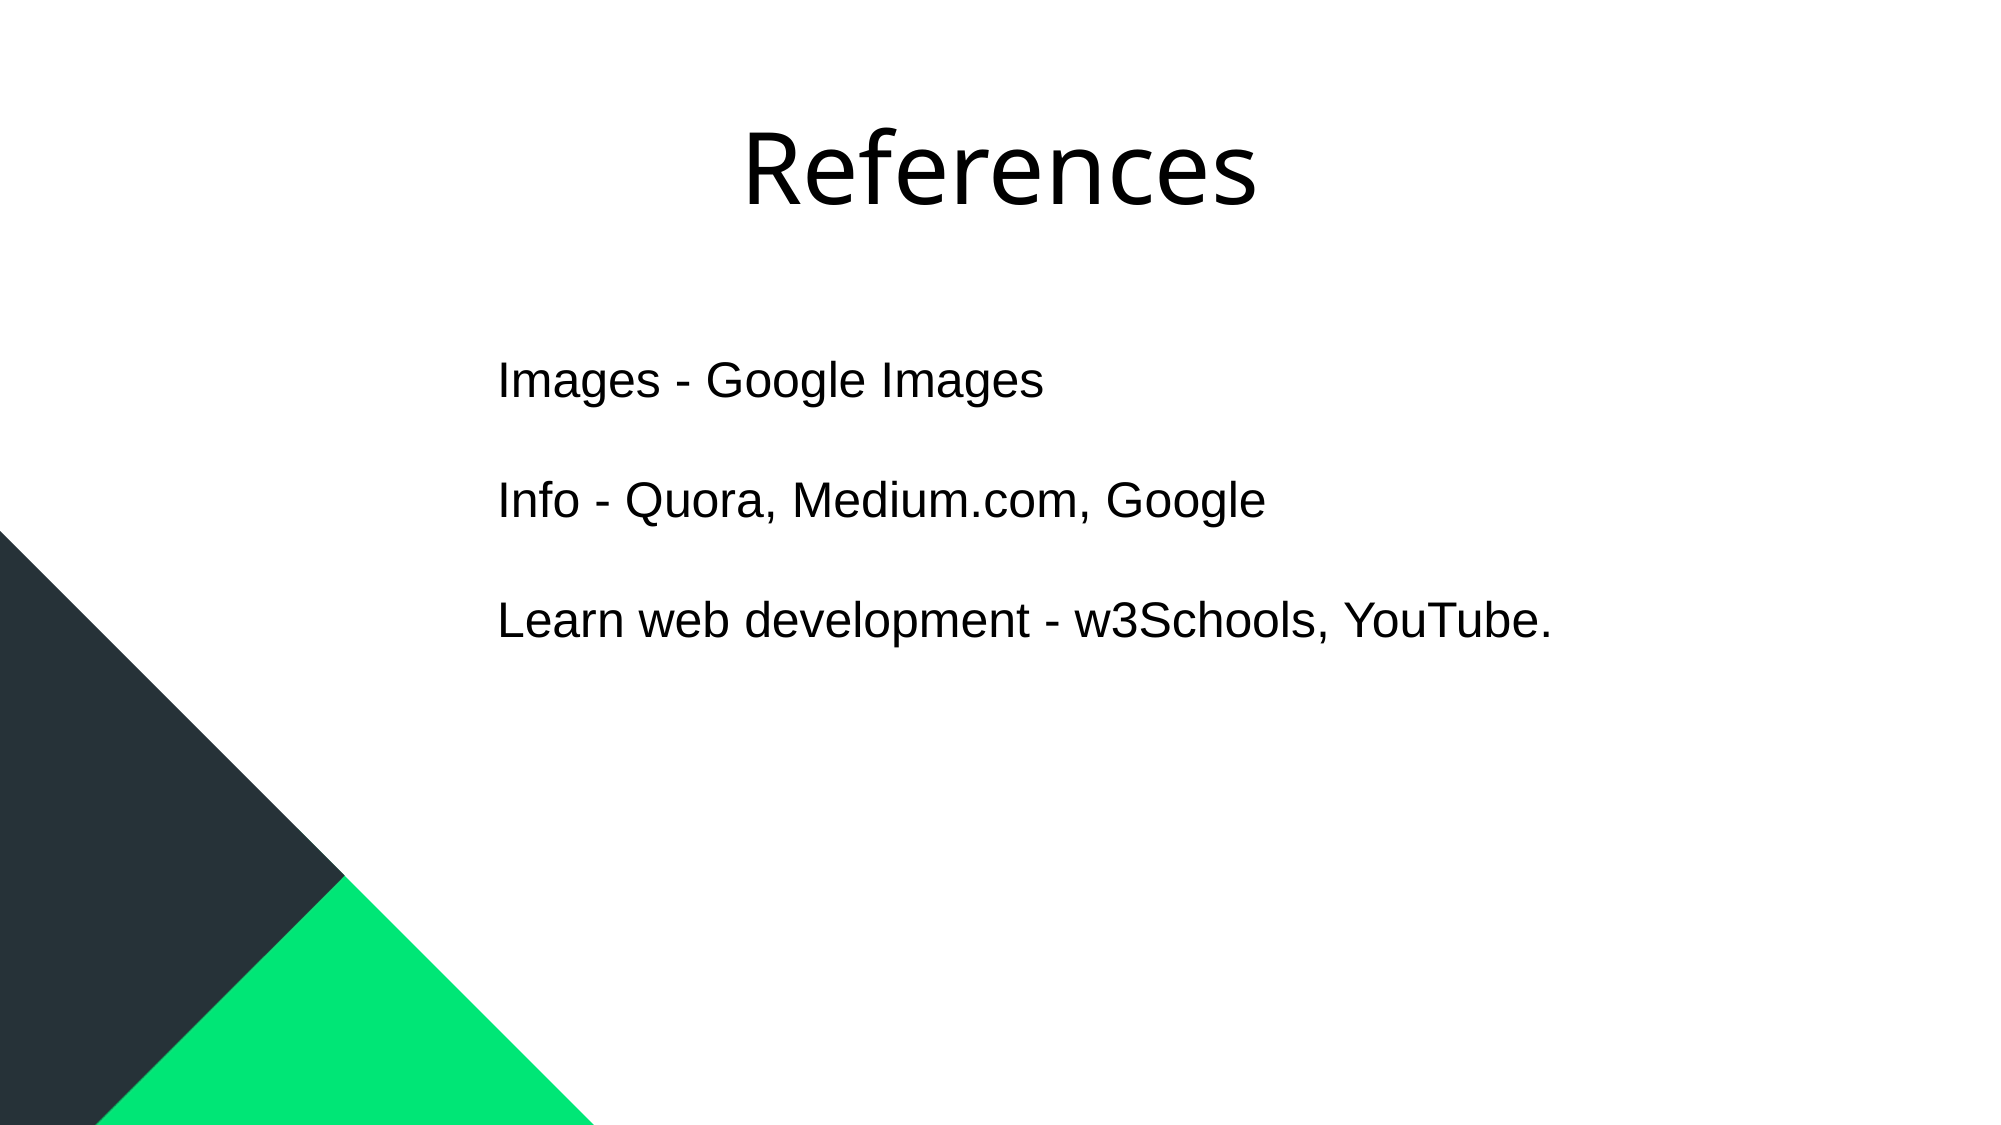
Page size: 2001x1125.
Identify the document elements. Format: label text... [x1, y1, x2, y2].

text_box References [0, 49, 2000, 218]
text_box Images - Google Images Info - Quora, Medium.com, Google Learn web development - w3Schools, YouTube. [407, 332, 1593, 793]
text_box [0, 531, 594, 1125]
